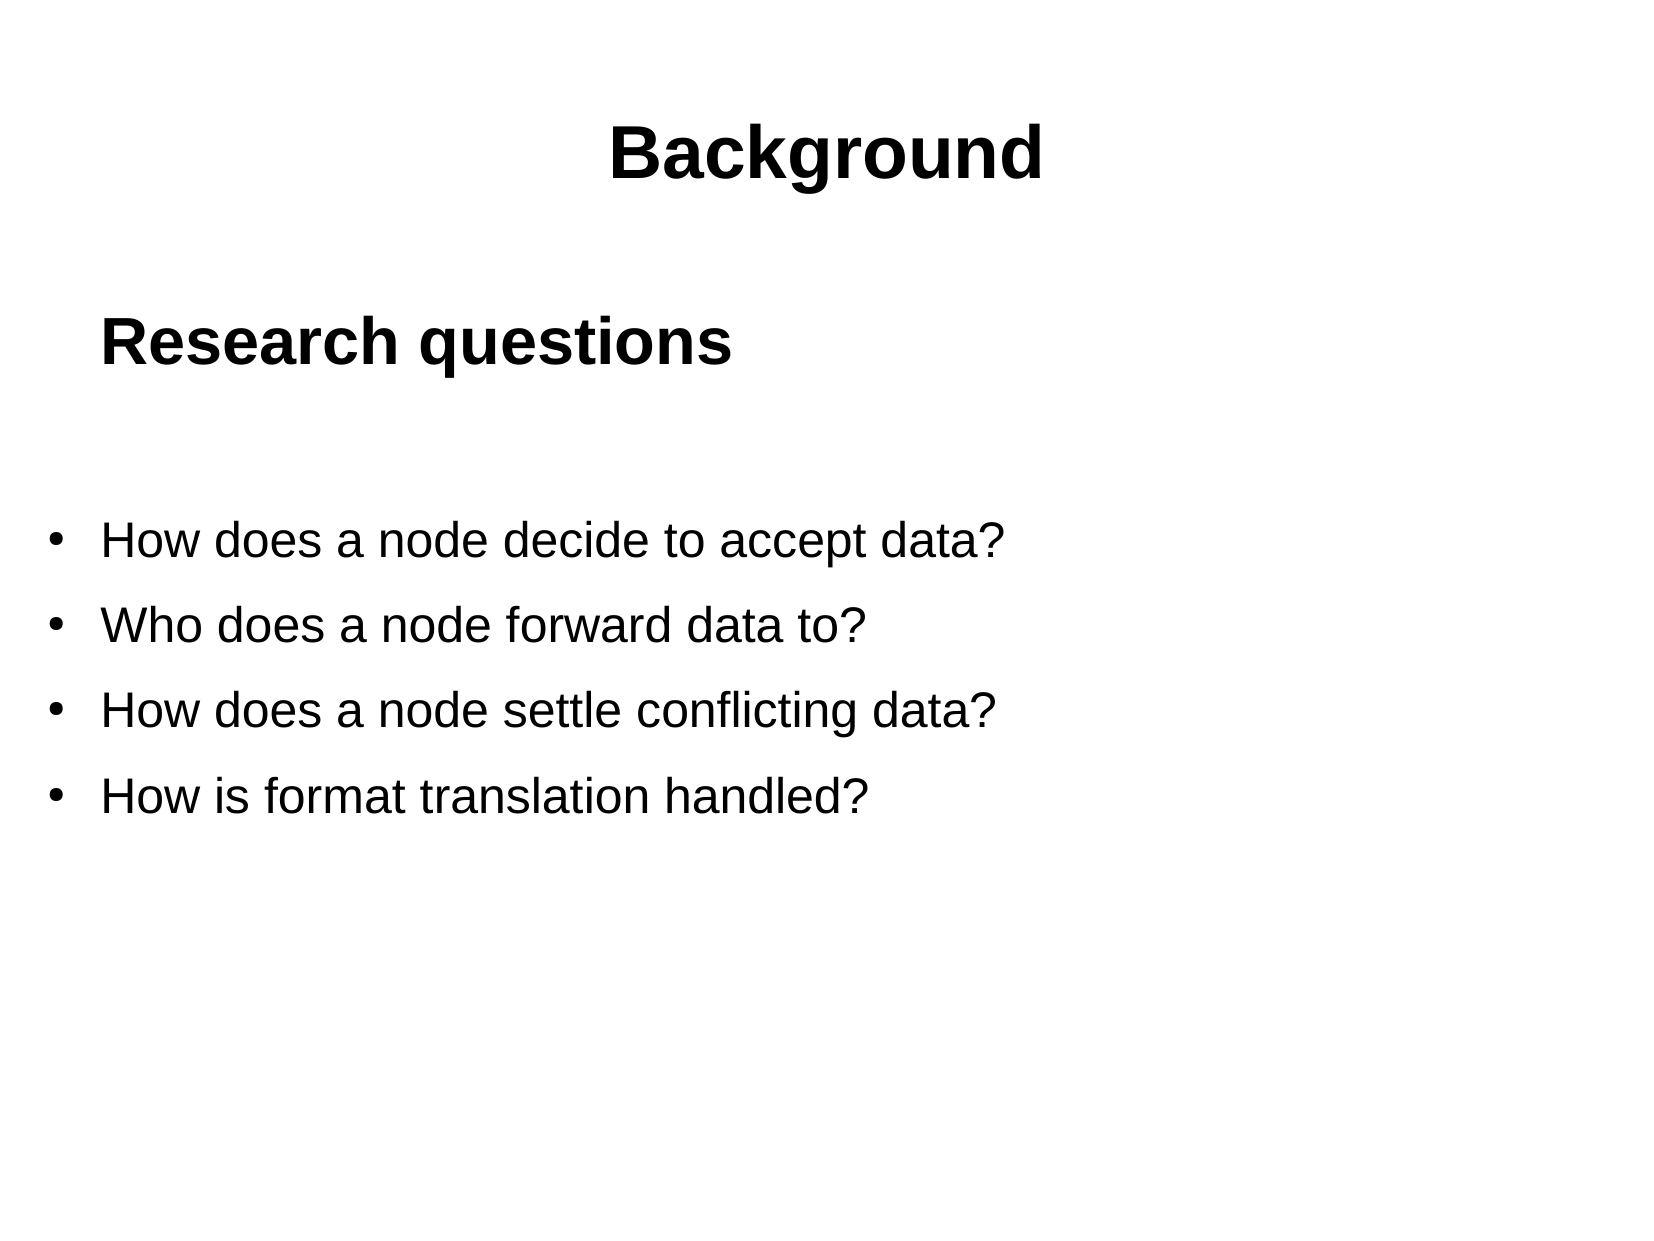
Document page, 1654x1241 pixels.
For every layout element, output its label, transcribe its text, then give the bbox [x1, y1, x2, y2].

title Background [82, 49, 1571, 257]
list Research questions How does a node decide to accept data? Who does a node forward data to? How does a node settle conflicting data? How is format translation handled? [29, 303, 1518, 1123]
